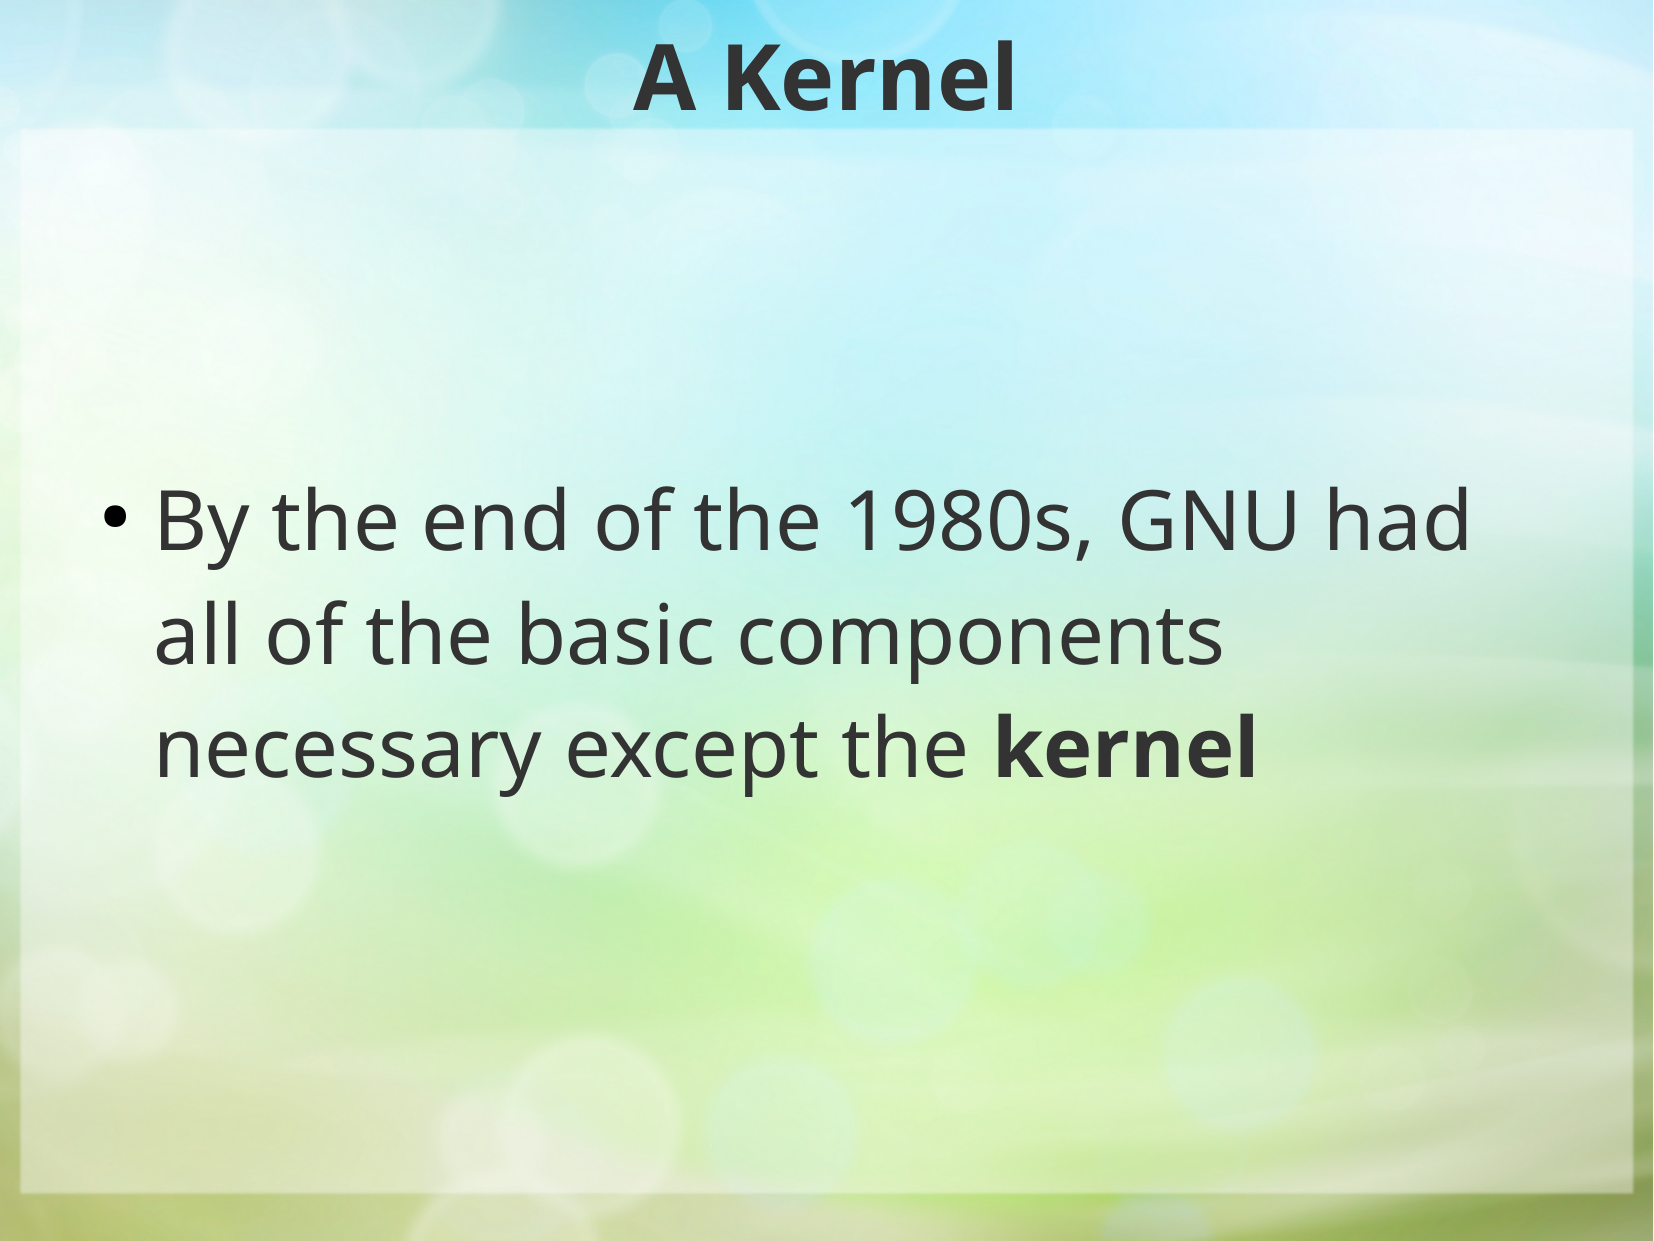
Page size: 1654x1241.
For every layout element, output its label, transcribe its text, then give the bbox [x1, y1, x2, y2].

title A Kernel [82, 0, 1571, 151]
list By the end of the 1980s, GNU had all of the basic components necessary except the kernel [82, 222, 1571, 1042]
picture [0, 0, 1654, 1241]
